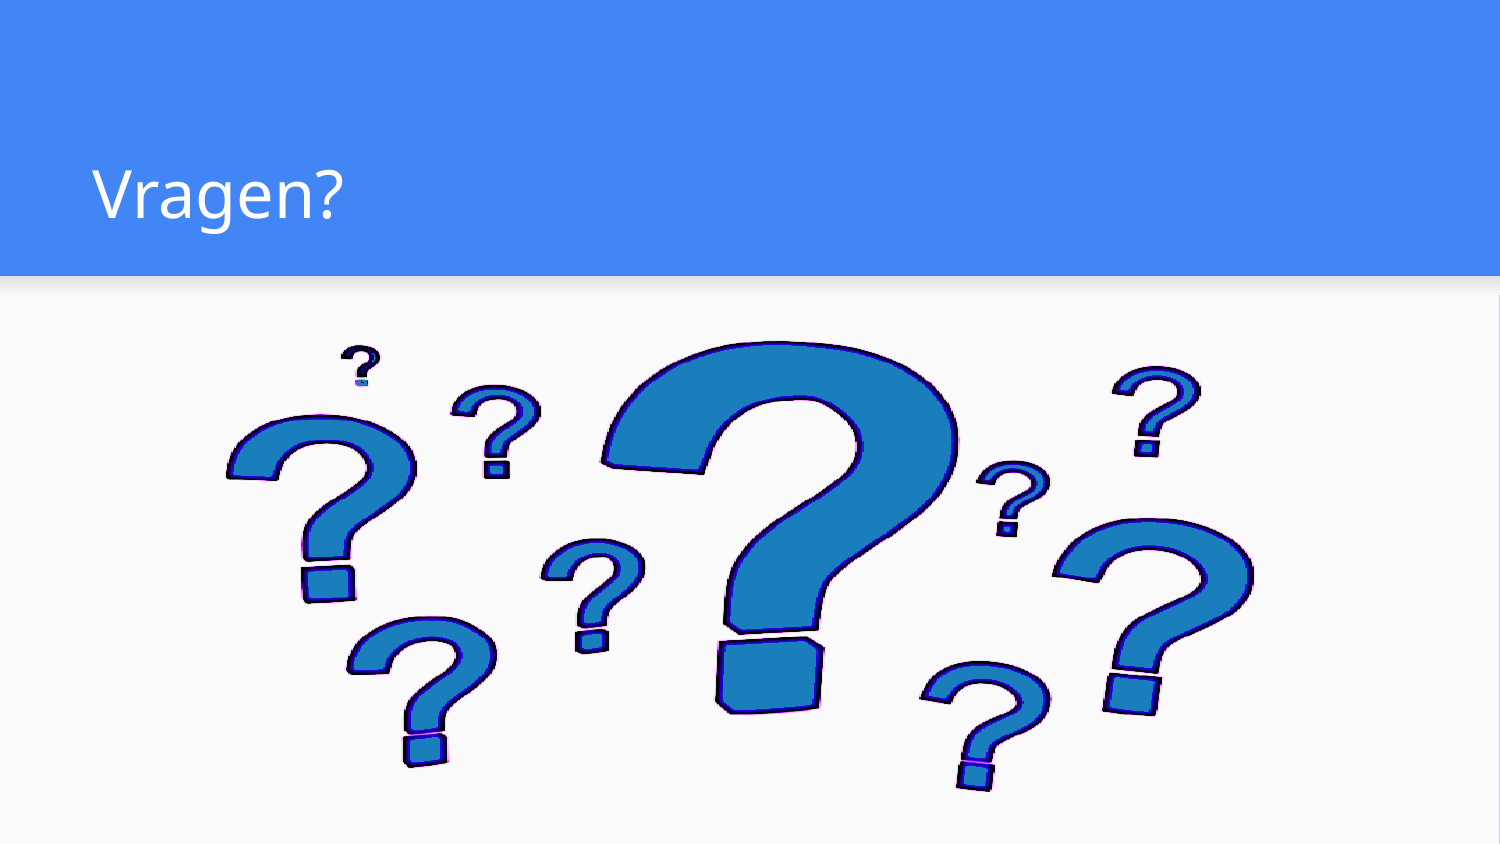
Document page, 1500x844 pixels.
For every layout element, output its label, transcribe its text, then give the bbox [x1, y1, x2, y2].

title Vragen? [77, 121, 1427, 248]
picture [193, 284, 1307, 832]
